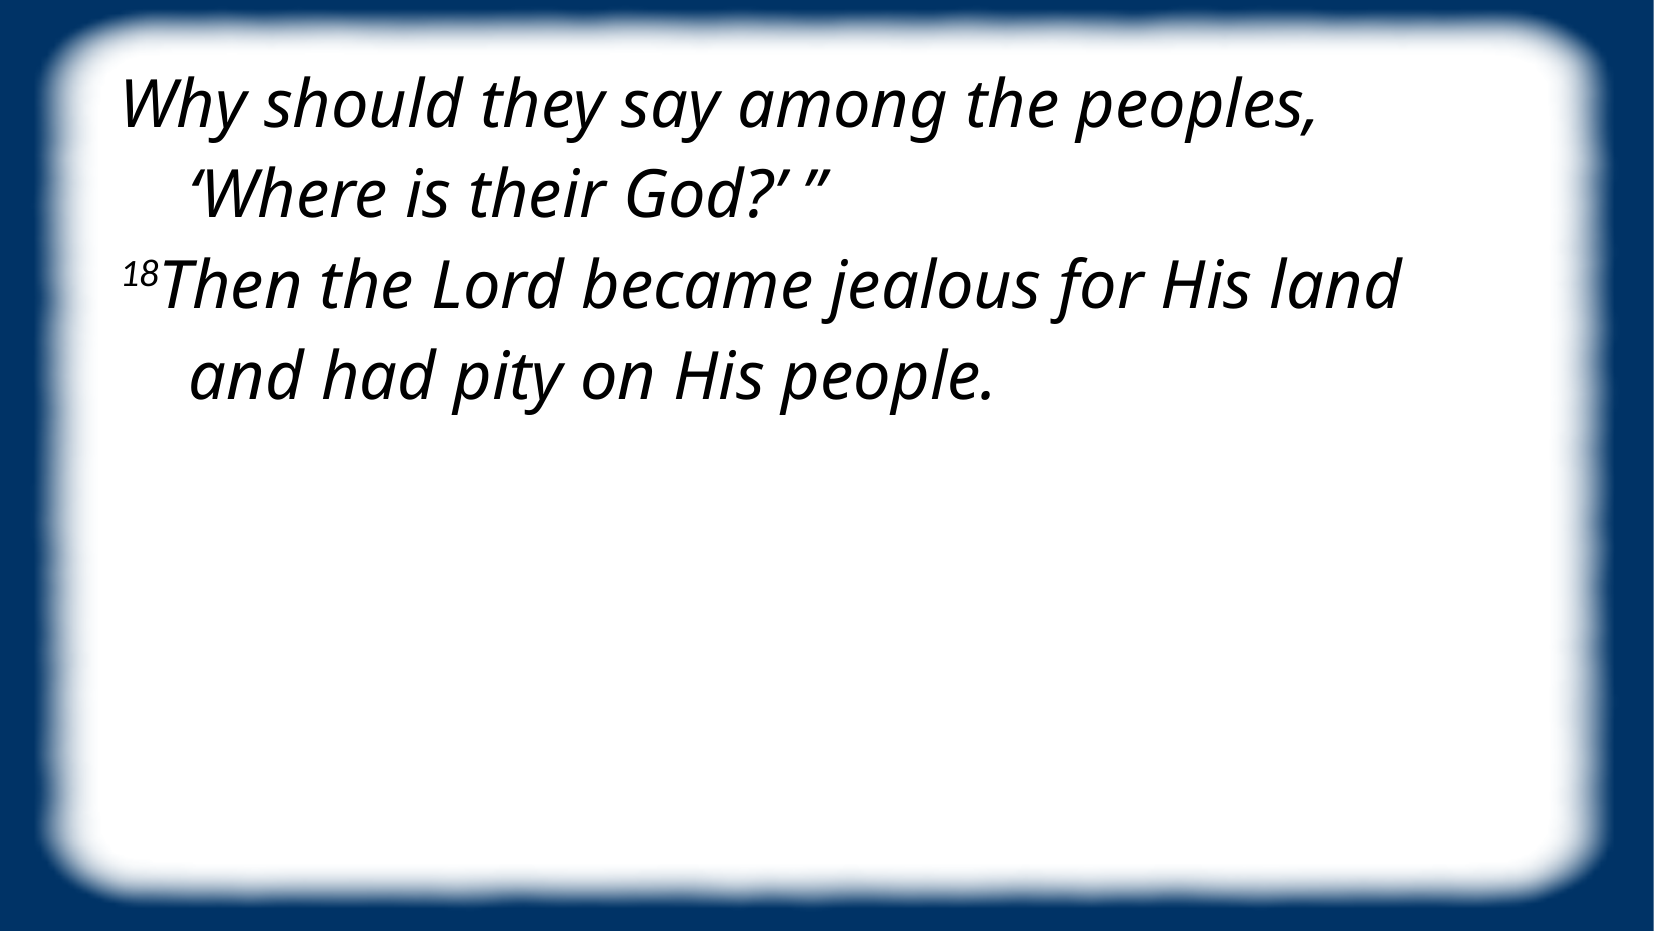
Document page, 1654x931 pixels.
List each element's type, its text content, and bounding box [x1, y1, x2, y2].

picture [0, 0, 1654, 931]
text_box Why should they say among the peoples, ‘Where is their God?’ ” 18Then the Lord became jealous for His land and had pity on His people. [105, 48, 1546, 436]
